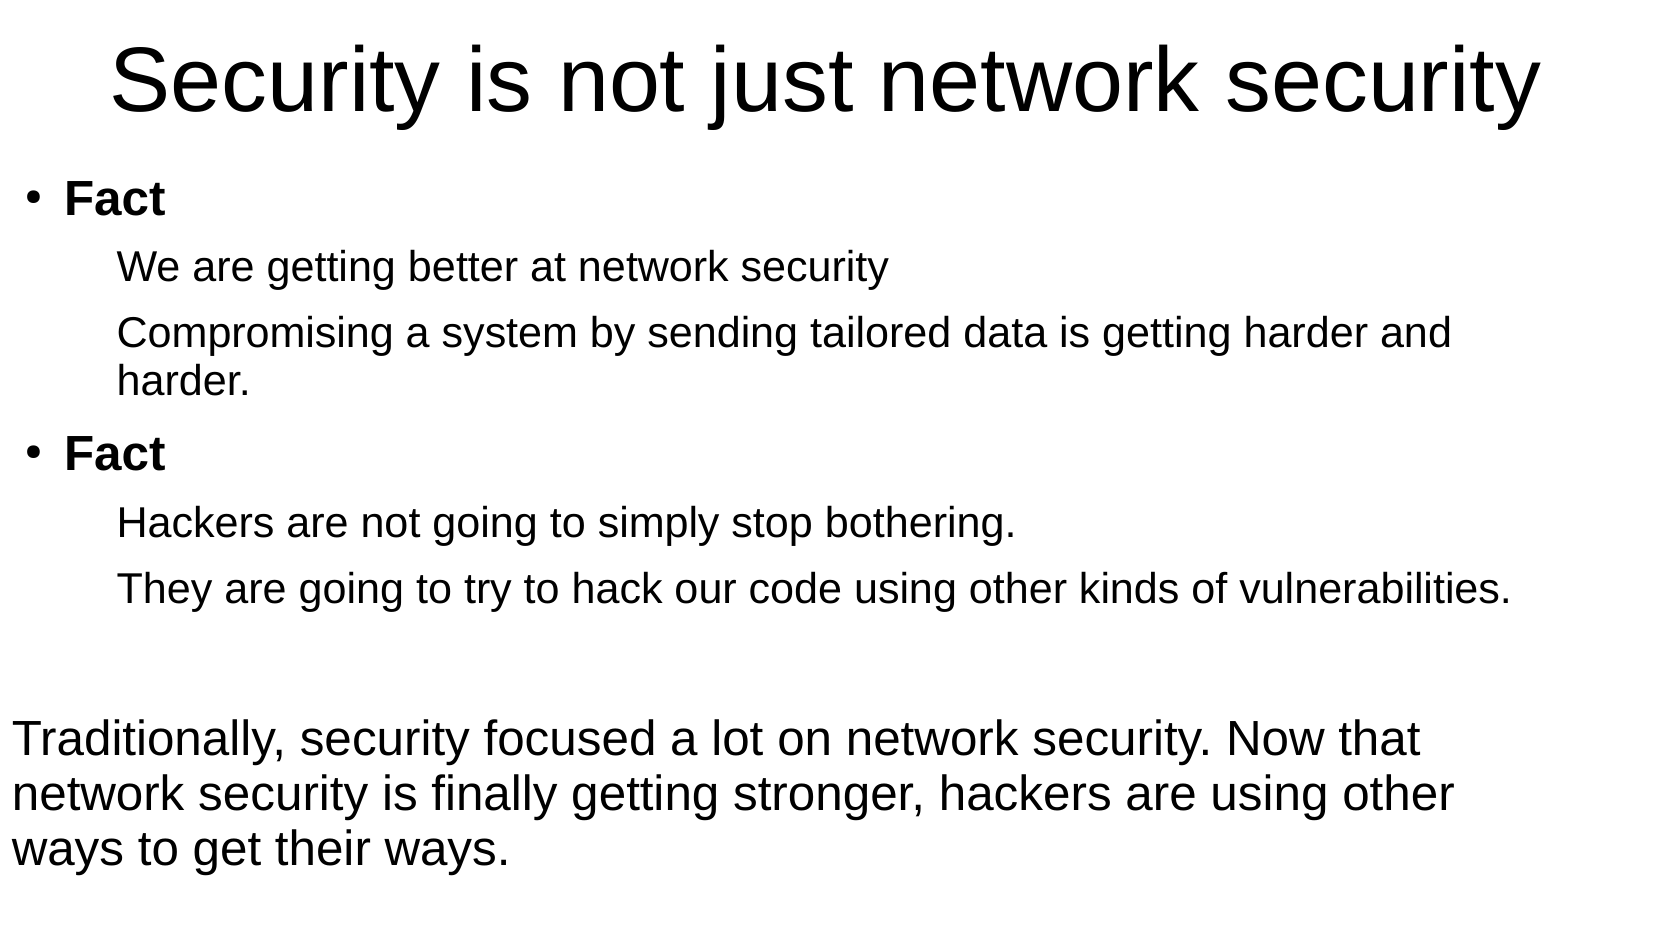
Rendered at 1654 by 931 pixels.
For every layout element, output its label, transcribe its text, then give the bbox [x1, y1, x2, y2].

title Security is not just network security [82, 1, 1571, 157]
list Fact We are getting better at network security Compromising a system by sending tailored data is getting harder and harder. Fact Hackers are not going to simply stop bothering. They are going to try to hack our code using other kinds of vulnerabilities. Traditionally, security focused a lot on network security. Now that network security is finally getting stronger, hackers are using other ways to get their ways. [11, 170, 1583, 883]
